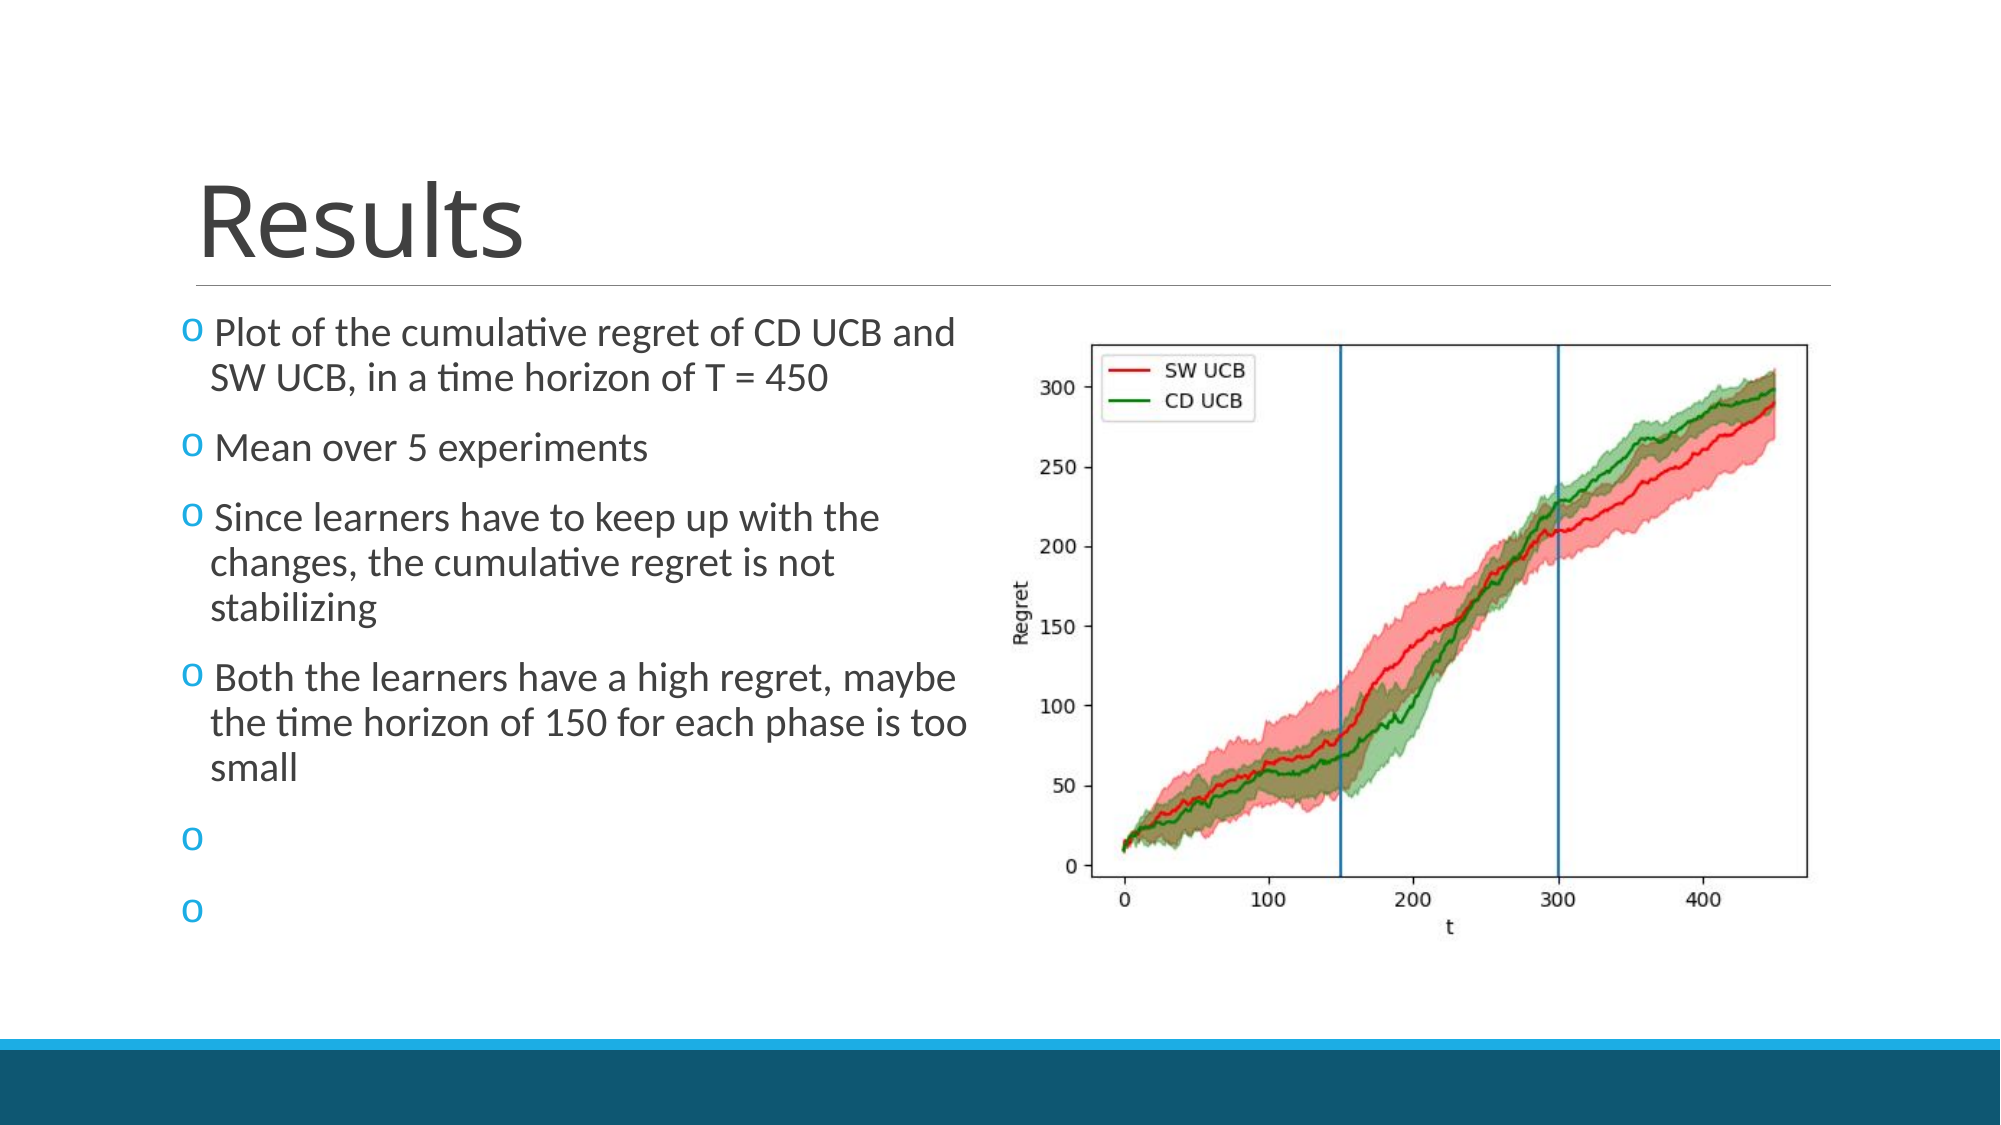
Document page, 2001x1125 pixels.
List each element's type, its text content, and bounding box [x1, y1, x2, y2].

picture [999, 318, 1831, 948]
title Results [180, 47, 1831, 286]
list Plot of the cumulative regret of CD UCB and SW UCB, in a time horizon of T = 450 Mean over 5 experiments Since learners have to keep up with the changes, the cumulative regret is not stabilizing Both the learners have a high regret, maybe the time horizon of 150 for each phase is too small [180, 302, 991, 963]
